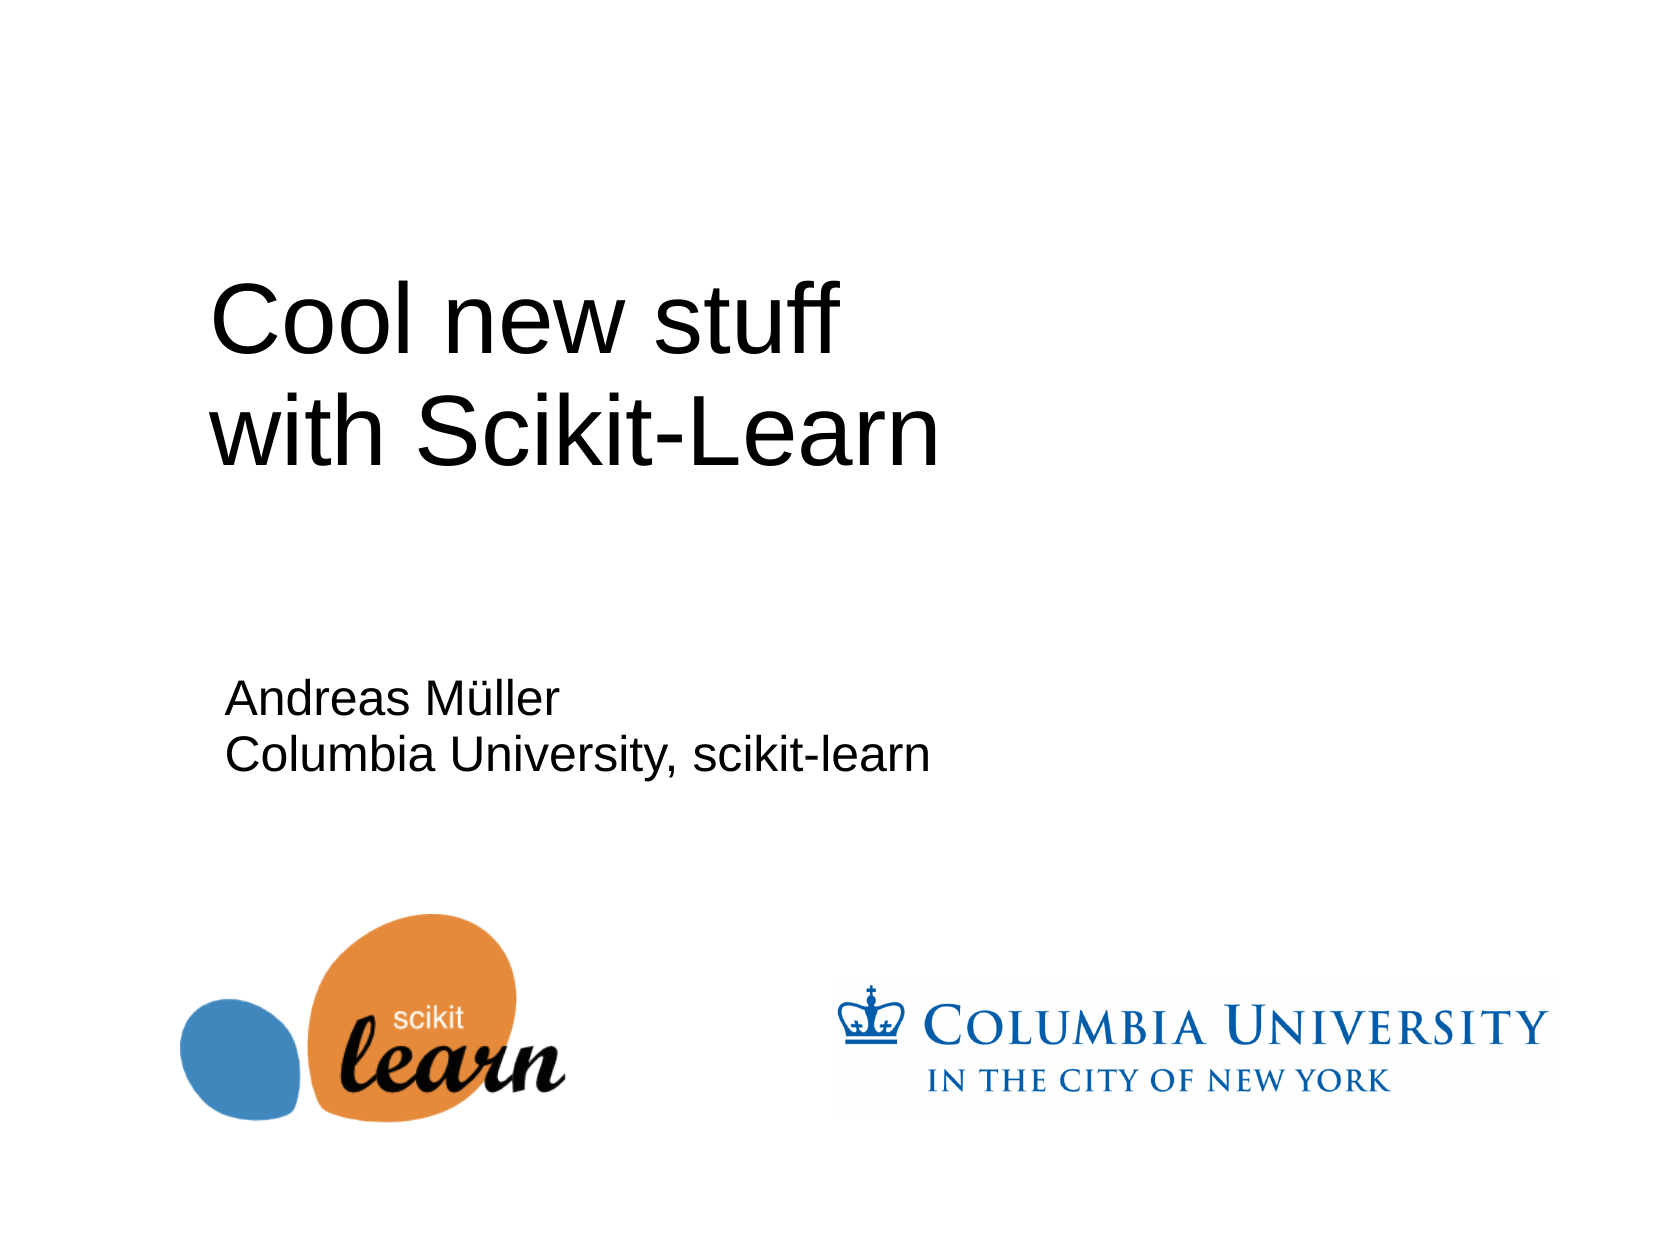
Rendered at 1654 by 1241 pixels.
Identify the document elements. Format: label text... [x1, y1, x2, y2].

text_box Cool new stuff with Scikit-Learn [194, 256, 1305, 607]
picture [180, 914, 586, 1166]
picture [831, 974, 1561, 1116]
text_box Andreas Müller Columbia University, scikit-learn [209, 662, 1321, 873]
